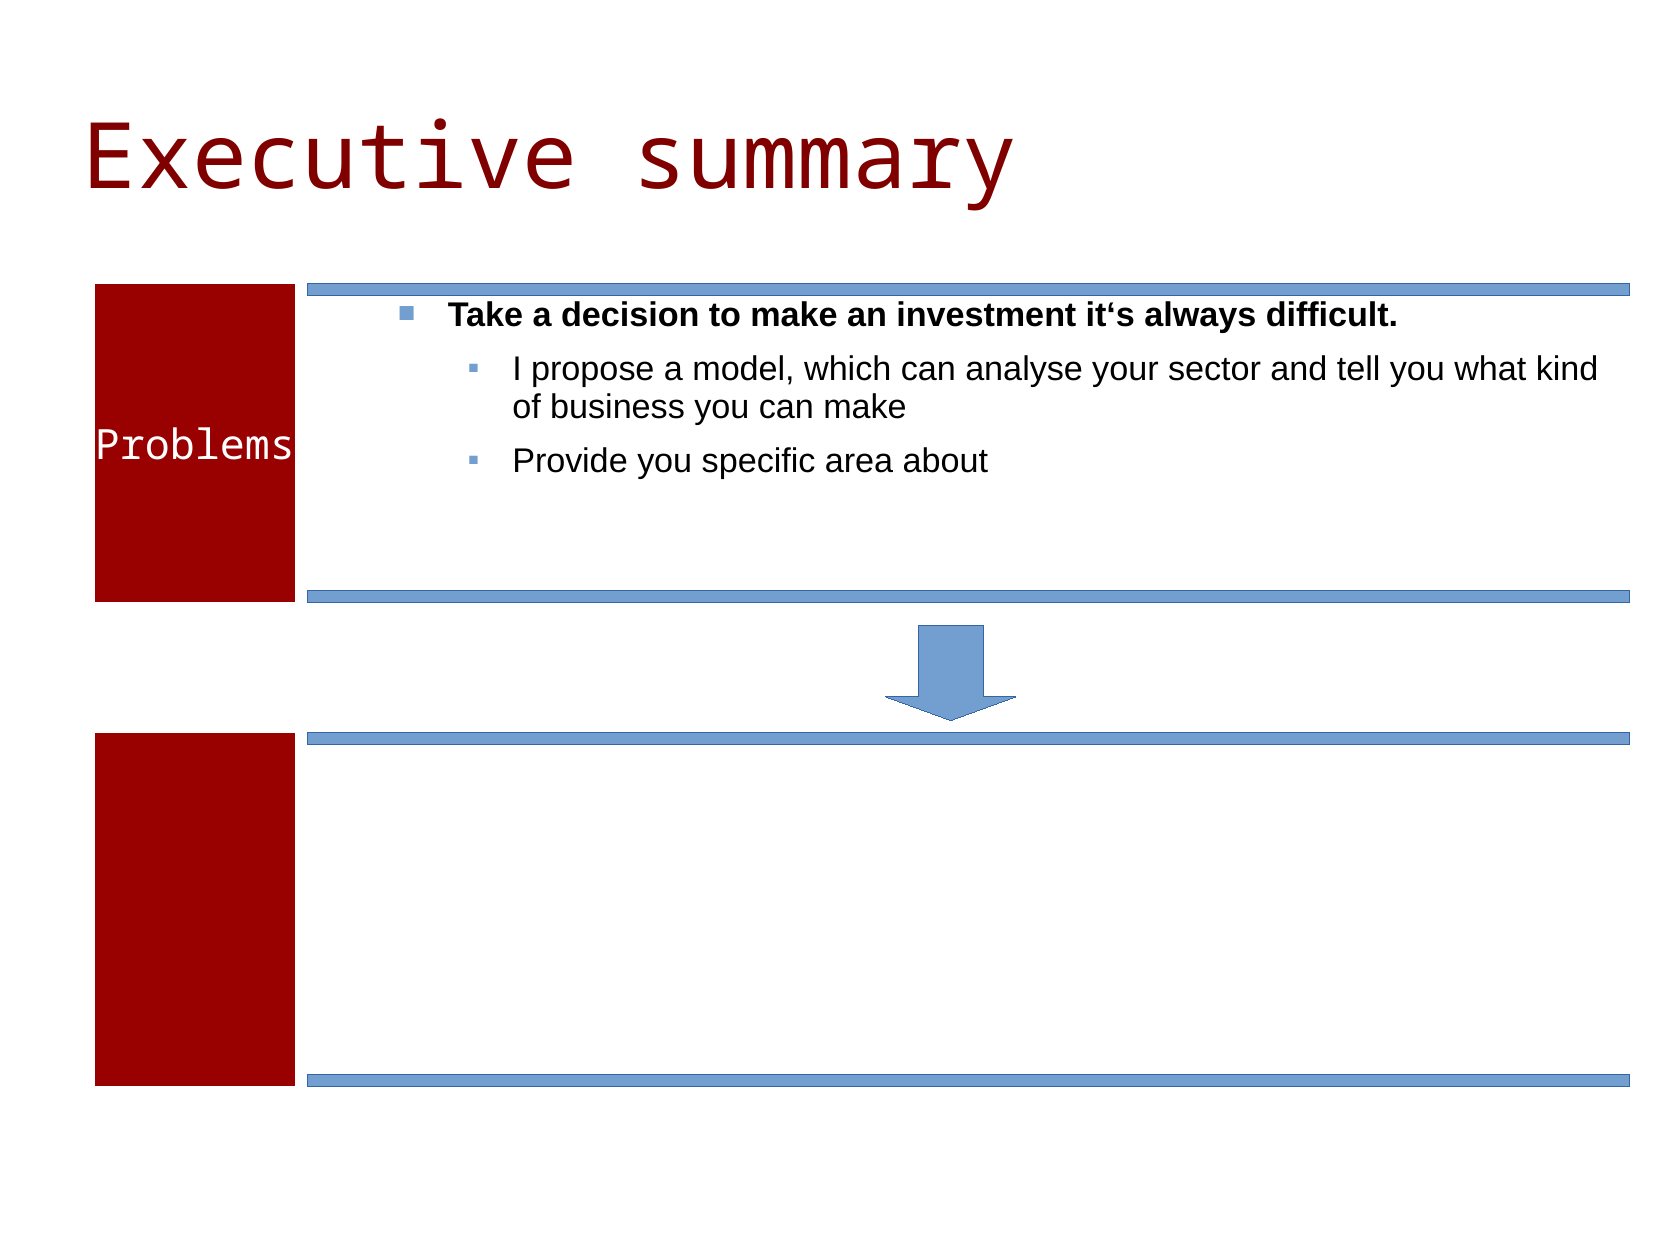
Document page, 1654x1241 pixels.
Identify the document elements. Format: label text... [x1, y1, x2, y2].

text_box [307, 590, 1630, 603]
text_box [94, 732, 296, 1087]
list Take a decision to make an investment it‘s always difficult. I propose a model, which can analyse your sector and tell you what kind of business you can make Provide you specific area about [318, 295, 1630, 579]
title Executive summary [82, 49, 1571, 257]
text_box [307, 732, 1630, 745]
text_box [307, 283, 1630, 296]
text_box Problems [94, 283, 296, 603]
text_box [307, 1074, 1630, 1087]
text_box [885, 625, 1016, 721]
